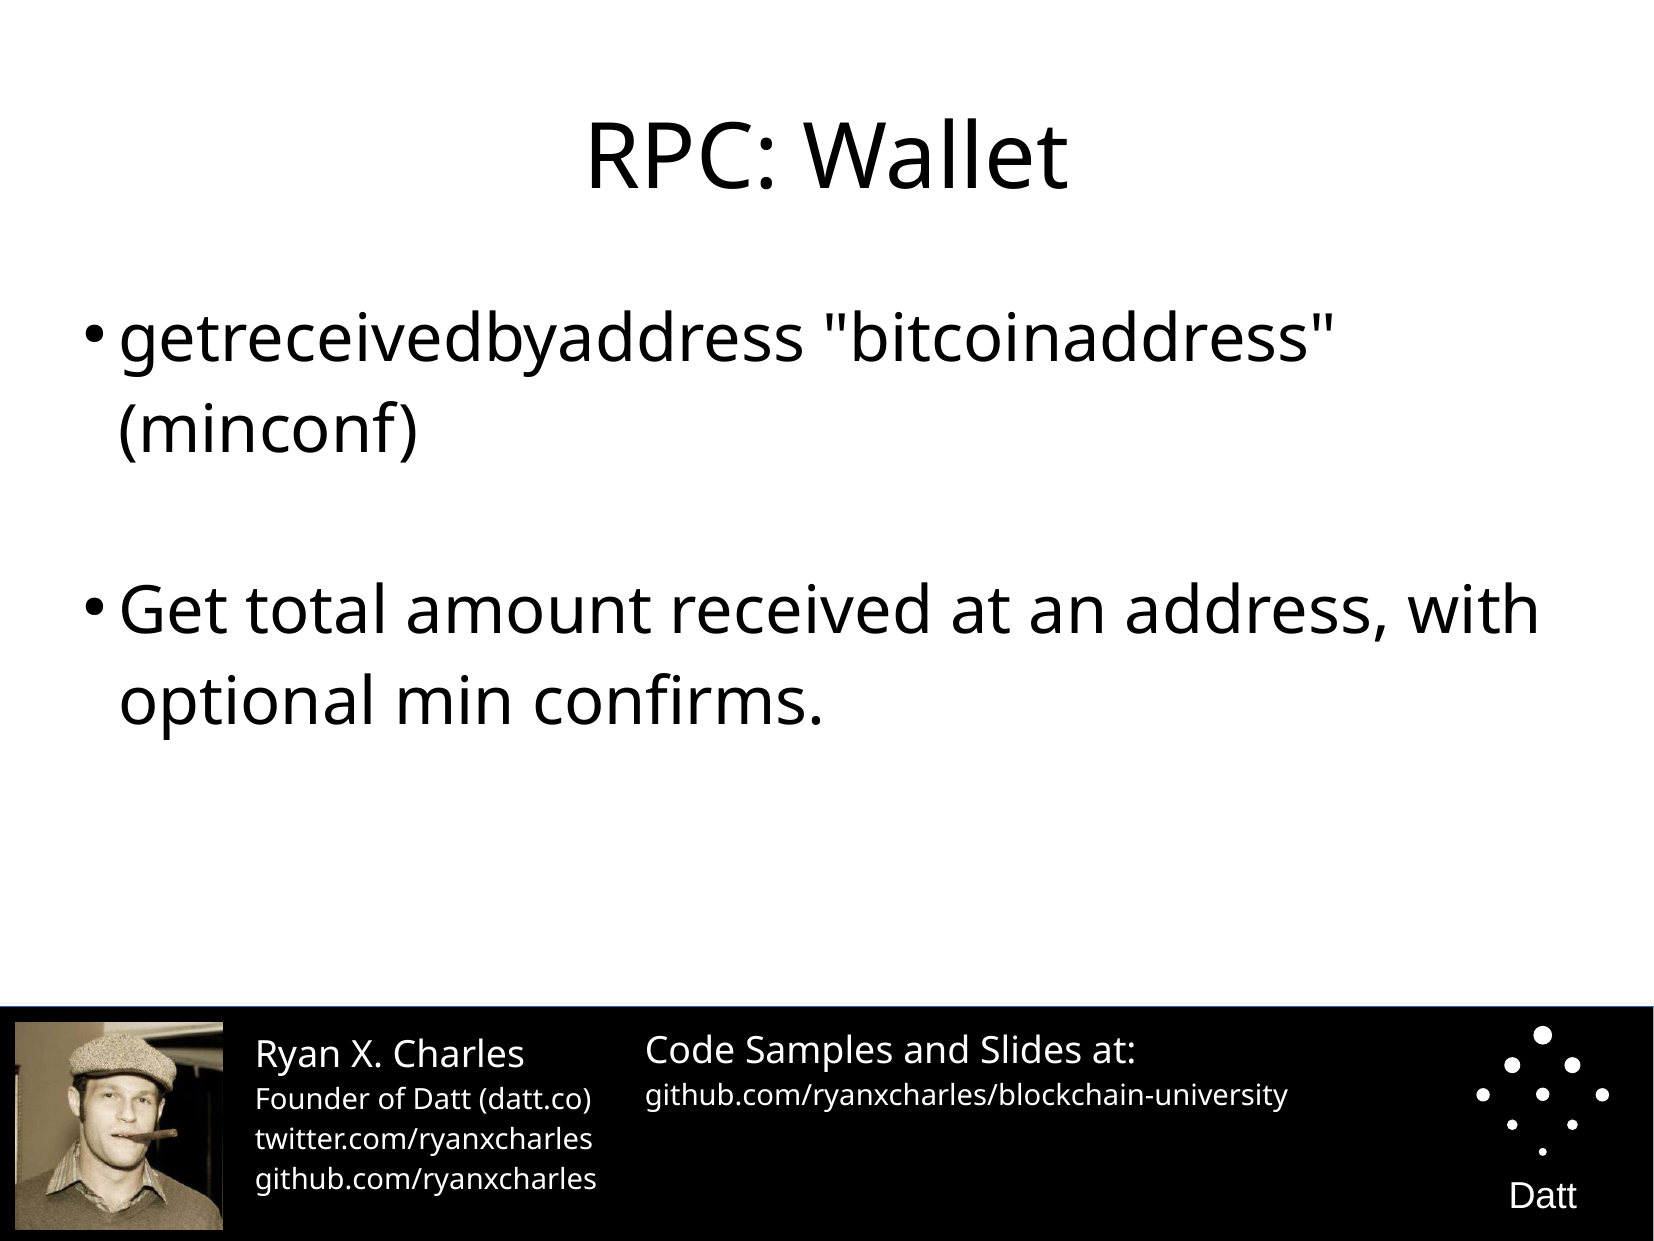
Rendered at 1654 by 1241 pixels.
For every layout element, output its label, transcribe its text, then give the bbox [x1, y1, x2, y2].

picture [1475, 1023, 1611, 1159]
title RPC: Wallet [82, 49, 1571, 257]
text_box Code Samples and Slides at: github.com/ryanxcharles/blockchain-university [630, 1015, 1403, 1156]
subtitle getreceivedbyaddress "bitcoinaddress" (minconf) Get total amount received at an address, with optional min confirms. [82, 290, 1571, 1006]
text_box [0, 1006, 1654, 1241]
text_box Datt [1452, 1167, 1633, 1241]
text_box Ryan X. Charles Founder of Datt (datt.co) twitter.com/ryanxcharles github.com/ryanxcharles [240, 1020, 976, 1241]
picture [15, 1022, 223, 1231]
